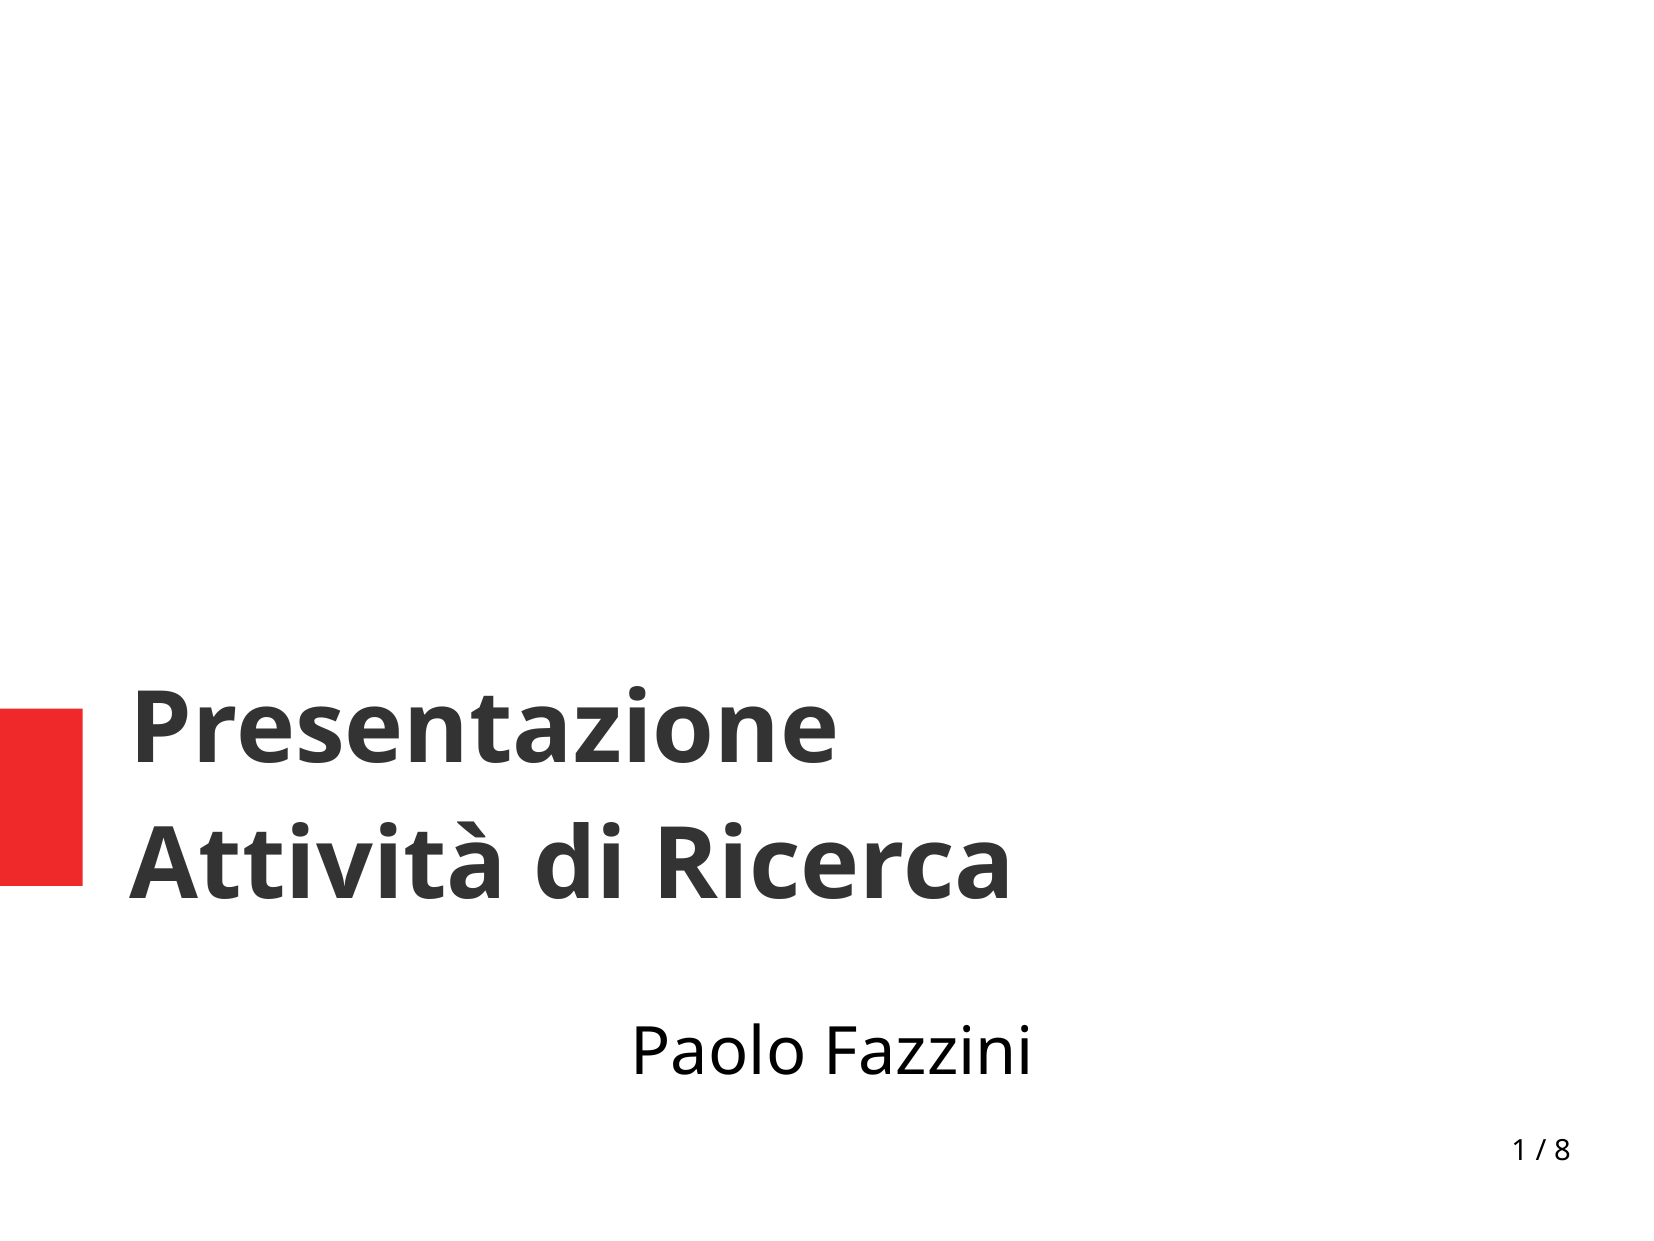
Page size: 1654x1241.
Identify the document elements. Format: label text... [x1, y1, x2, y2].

title Presentazione Attività di Ricerca [129, 655, 1536, 928]
subtitle Paolo Fazzini [129, 968, 1536, 1130]
